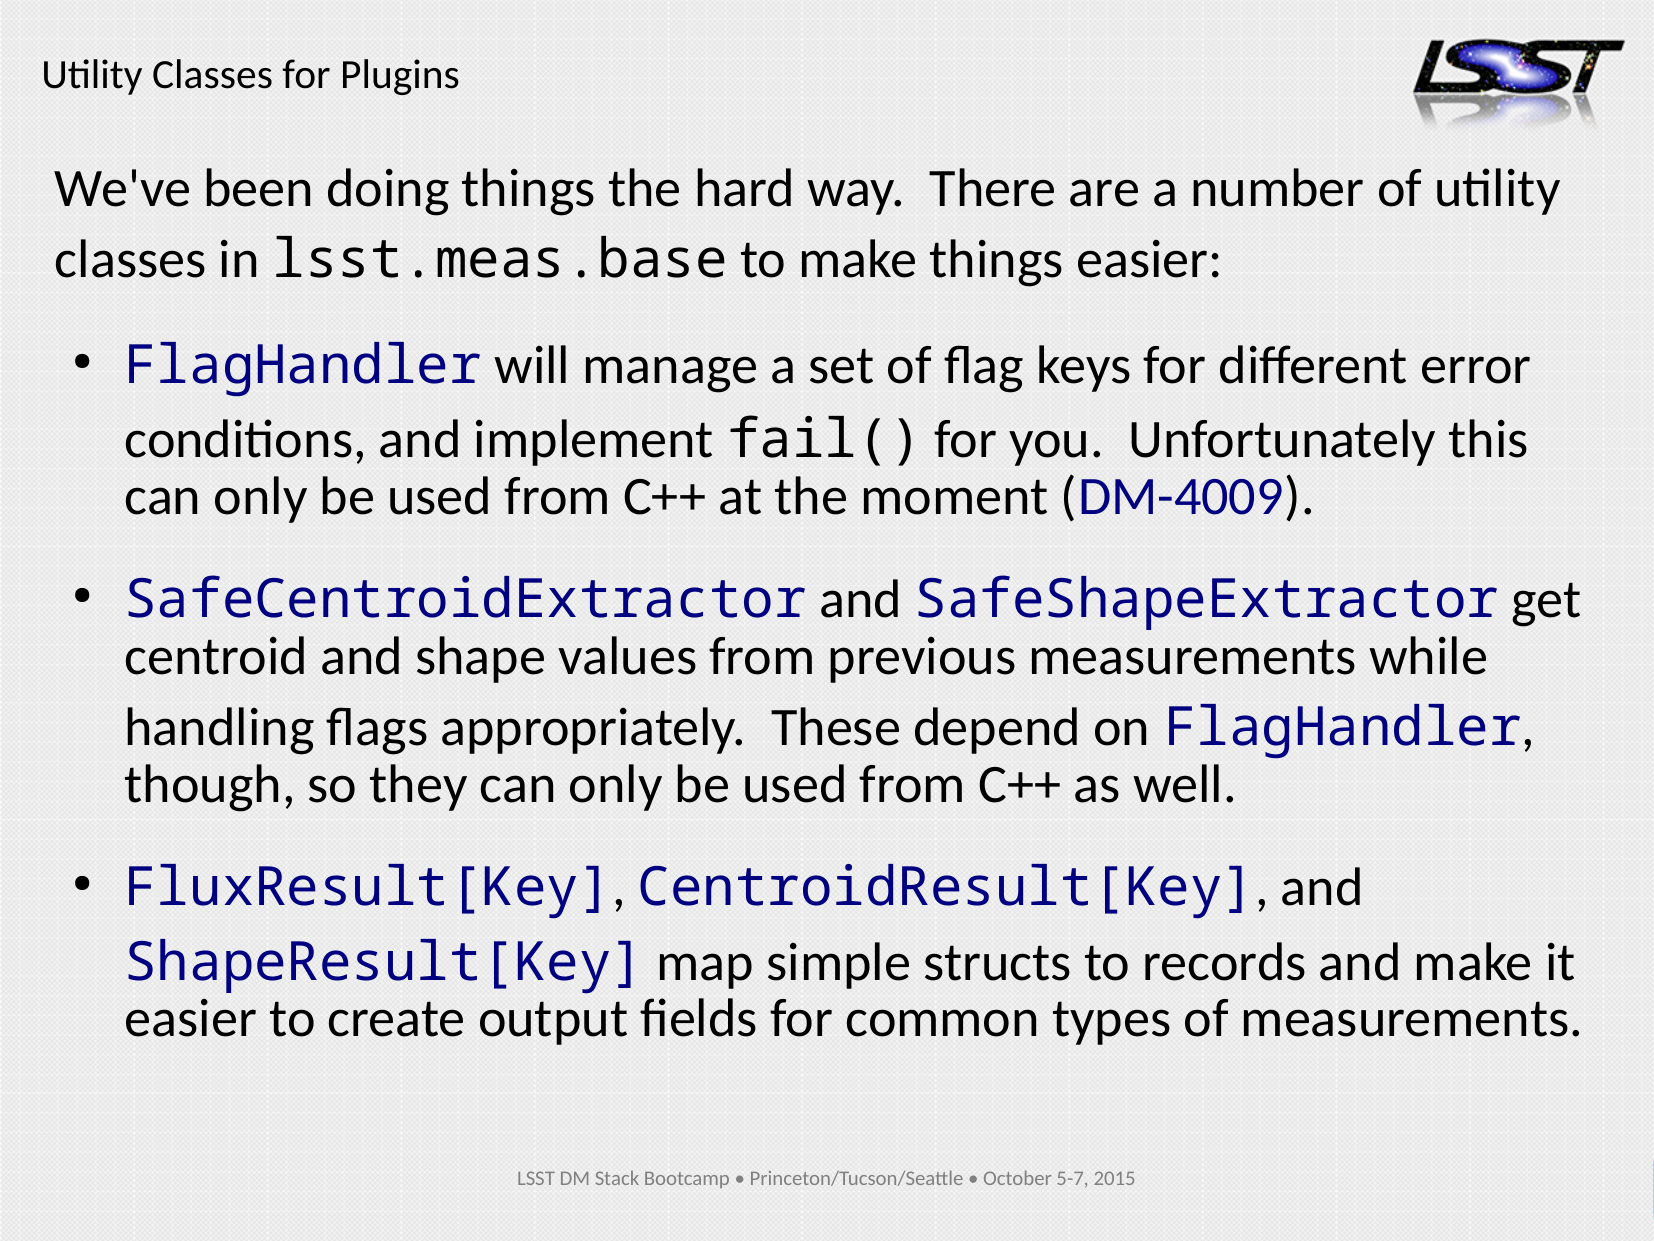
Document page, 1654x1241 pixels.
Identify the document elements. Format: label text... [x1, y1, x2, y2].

title Utility Classes for Plugins [41, 27, 1161, 129]
list We've been doing things the hard way. There are a number of utility classes in lsst.meas.base to make things easier: FlagHandler will manage a set of flag keys for different error conditions, and implement fail() for you. Unfortunately this can only be used from C++ at the moment (DM-4009). SafeCentroidExtractor and SafeShapeExtractor get centroid and shape values from previous measurements while handling flags appropriately. These depend on FlagHandler, though, so they can only be used from C++ as well. FluxResult[Key], CentroidResult[Key], and ShapeResult[Key] map simple structs to records and make it easier to create output fields for common types of measurements. [55, 165, 1599, 1103]
picture [0, 0, 1654, 1241]
